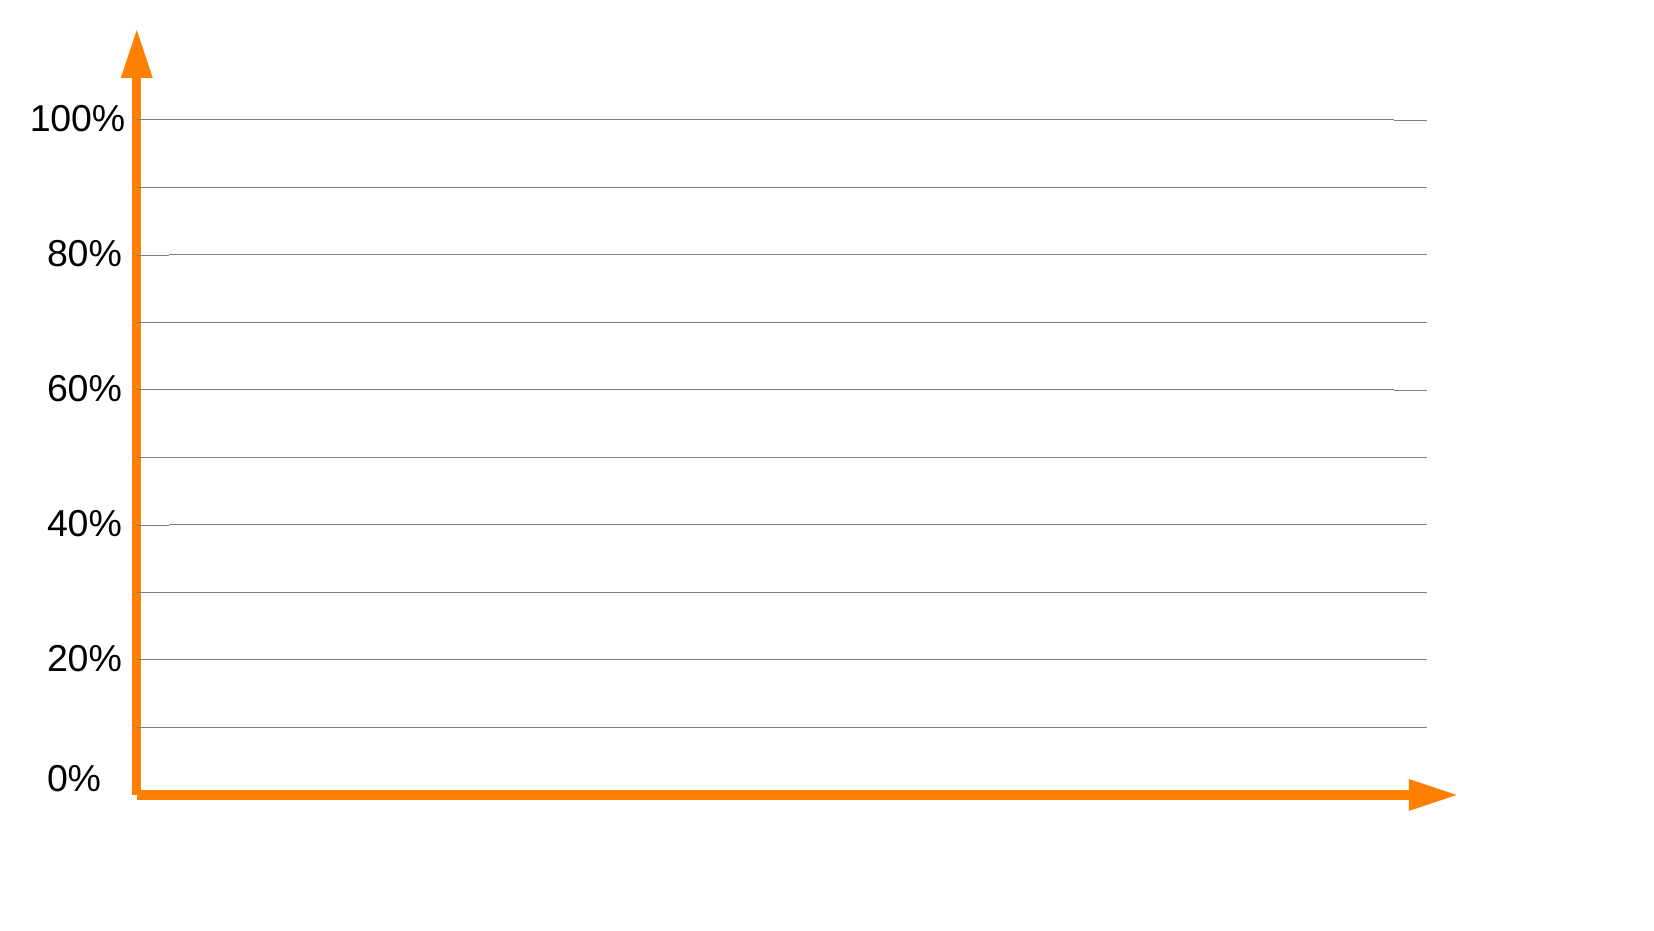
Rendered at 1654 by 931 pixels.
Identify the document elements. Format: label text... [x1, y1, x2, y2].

text_box 80% [32, 224, 137, 322]
text_box 60% [32, 359, 137, 457]
text_box 0% [32, 749, 116, 847]
text_box 100% [15, 89, 141, 187]
text_box 40% [32, 494, 137, 592]
text_box 20% [32, 629, 137, 727]
